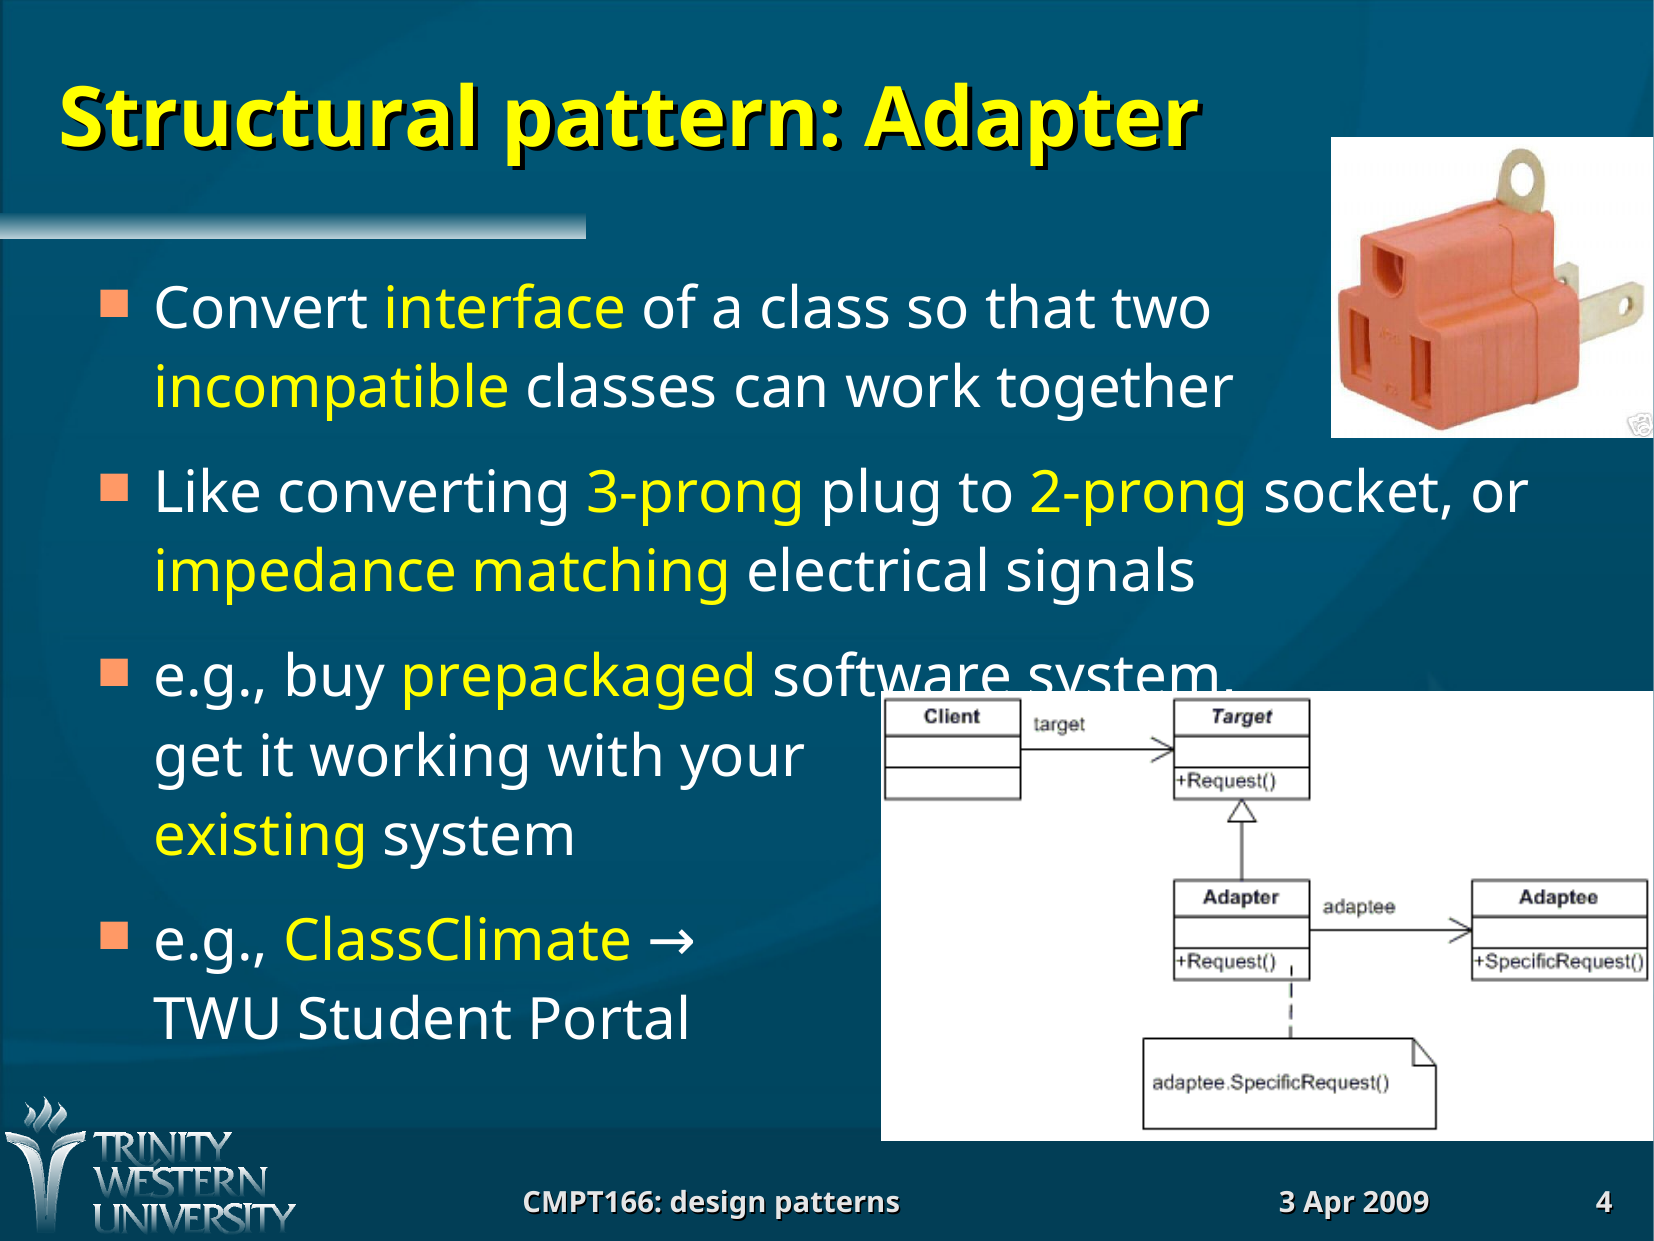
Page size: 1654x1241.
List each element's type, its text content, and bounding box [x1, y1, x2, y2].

picture [882, 691, 1654, 1140]
picture [1332, 138, 1654, 437]
title Structural pattern: Adapter [59, 27, 1548, 201]
picture [38, 1227, 54, 1232]
list Convert interface of a class so that two incompatible classes can work together Like converting 3-prong plug to 2-prong socket, or impedance matching electrical signals e.g., buy prepackaged software system, get it working with your existing system e.g., ClassClimate → TWU Student Portal [82, 266, 1571, 1094]
